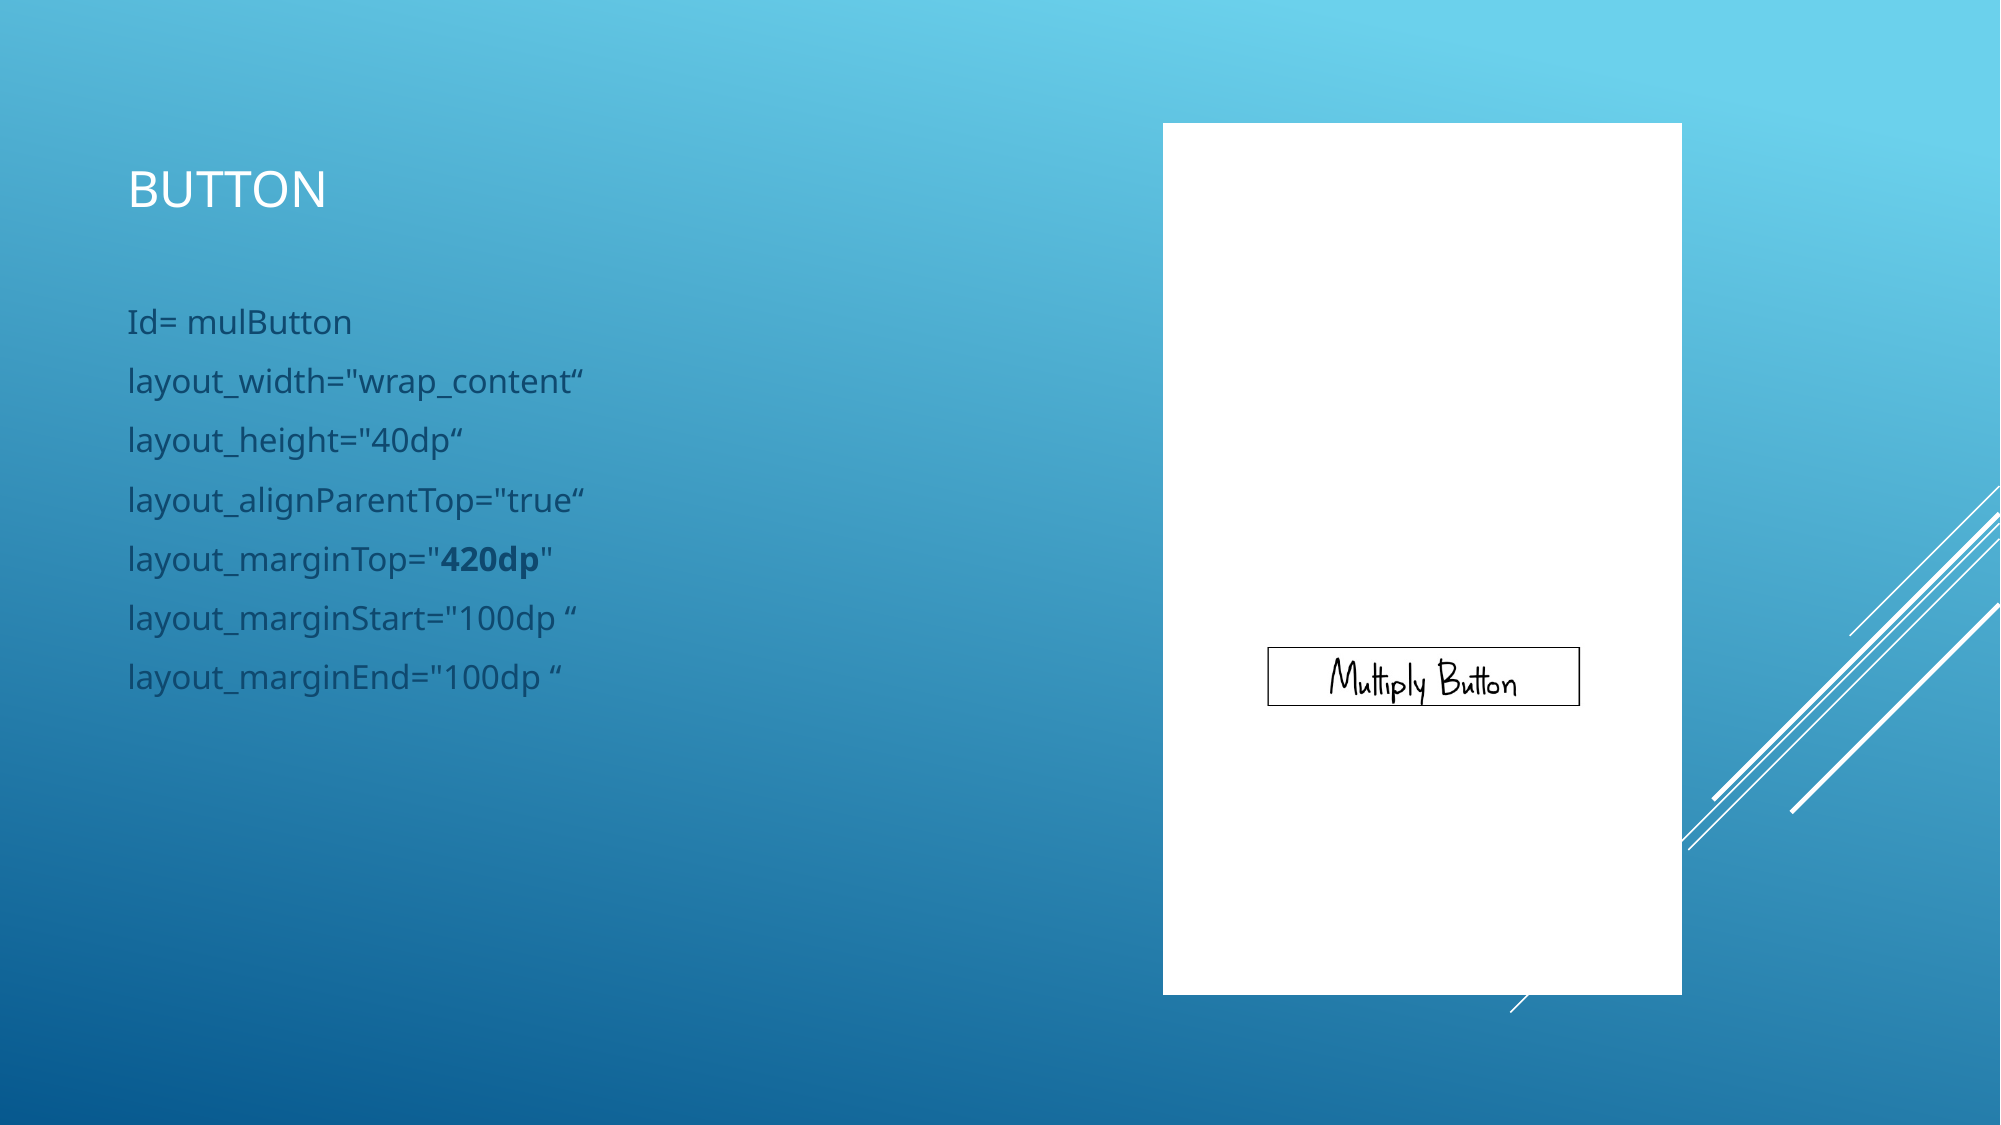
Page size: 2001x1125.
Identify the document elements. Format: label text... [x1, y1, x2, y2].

list Id= mulButton layout_width="wrap_content“ layout_height="40dp“ layout_alignParentTop="true“ layout_marginTop="420dp" layout_marginStart="100dp “ layout_marginEnd="100dp “ [112, 293, 713, 984]
picture [1163, 123, 1682, 995]
title Button [112, 0, 713, 225]
